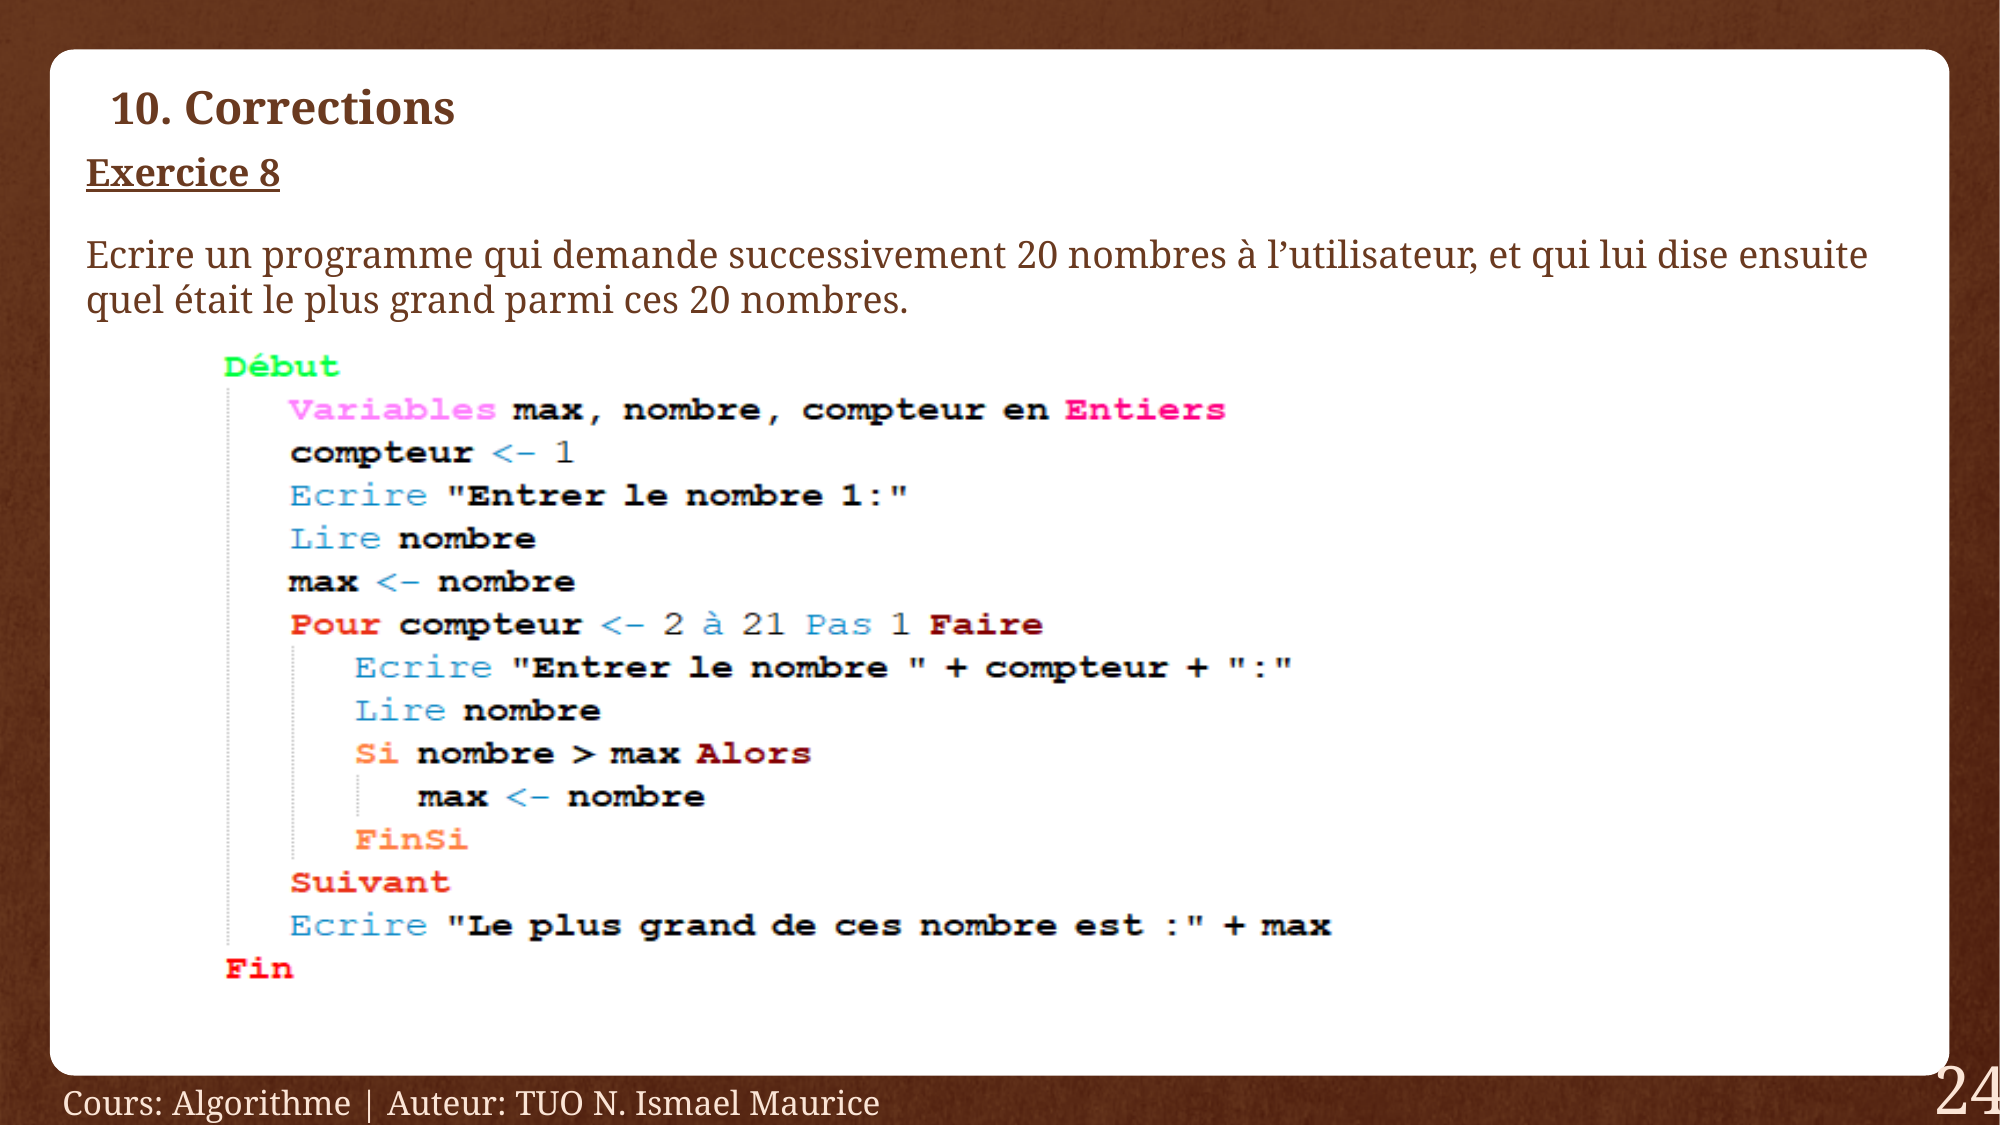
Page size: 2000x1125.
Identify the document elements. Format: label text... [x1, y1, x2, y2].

list Exercice 8 Ecrire un programme qui demande successivement 20 nombres à l’utilisateur, et qui lui dise ensuite quel était le plus grand parmi ces 20 nombres. [70, 141, 1929, 335]
text_box [1918, 1039, 2000, 1125]
title 10. Corrections [95, 68, 1696, 142]
text_box Cours: Algorithme | Auteur: TUO N. Ismael Maurice [47, 1074, 1264, 1125]
picture [202, 334, 1798, 1010]
